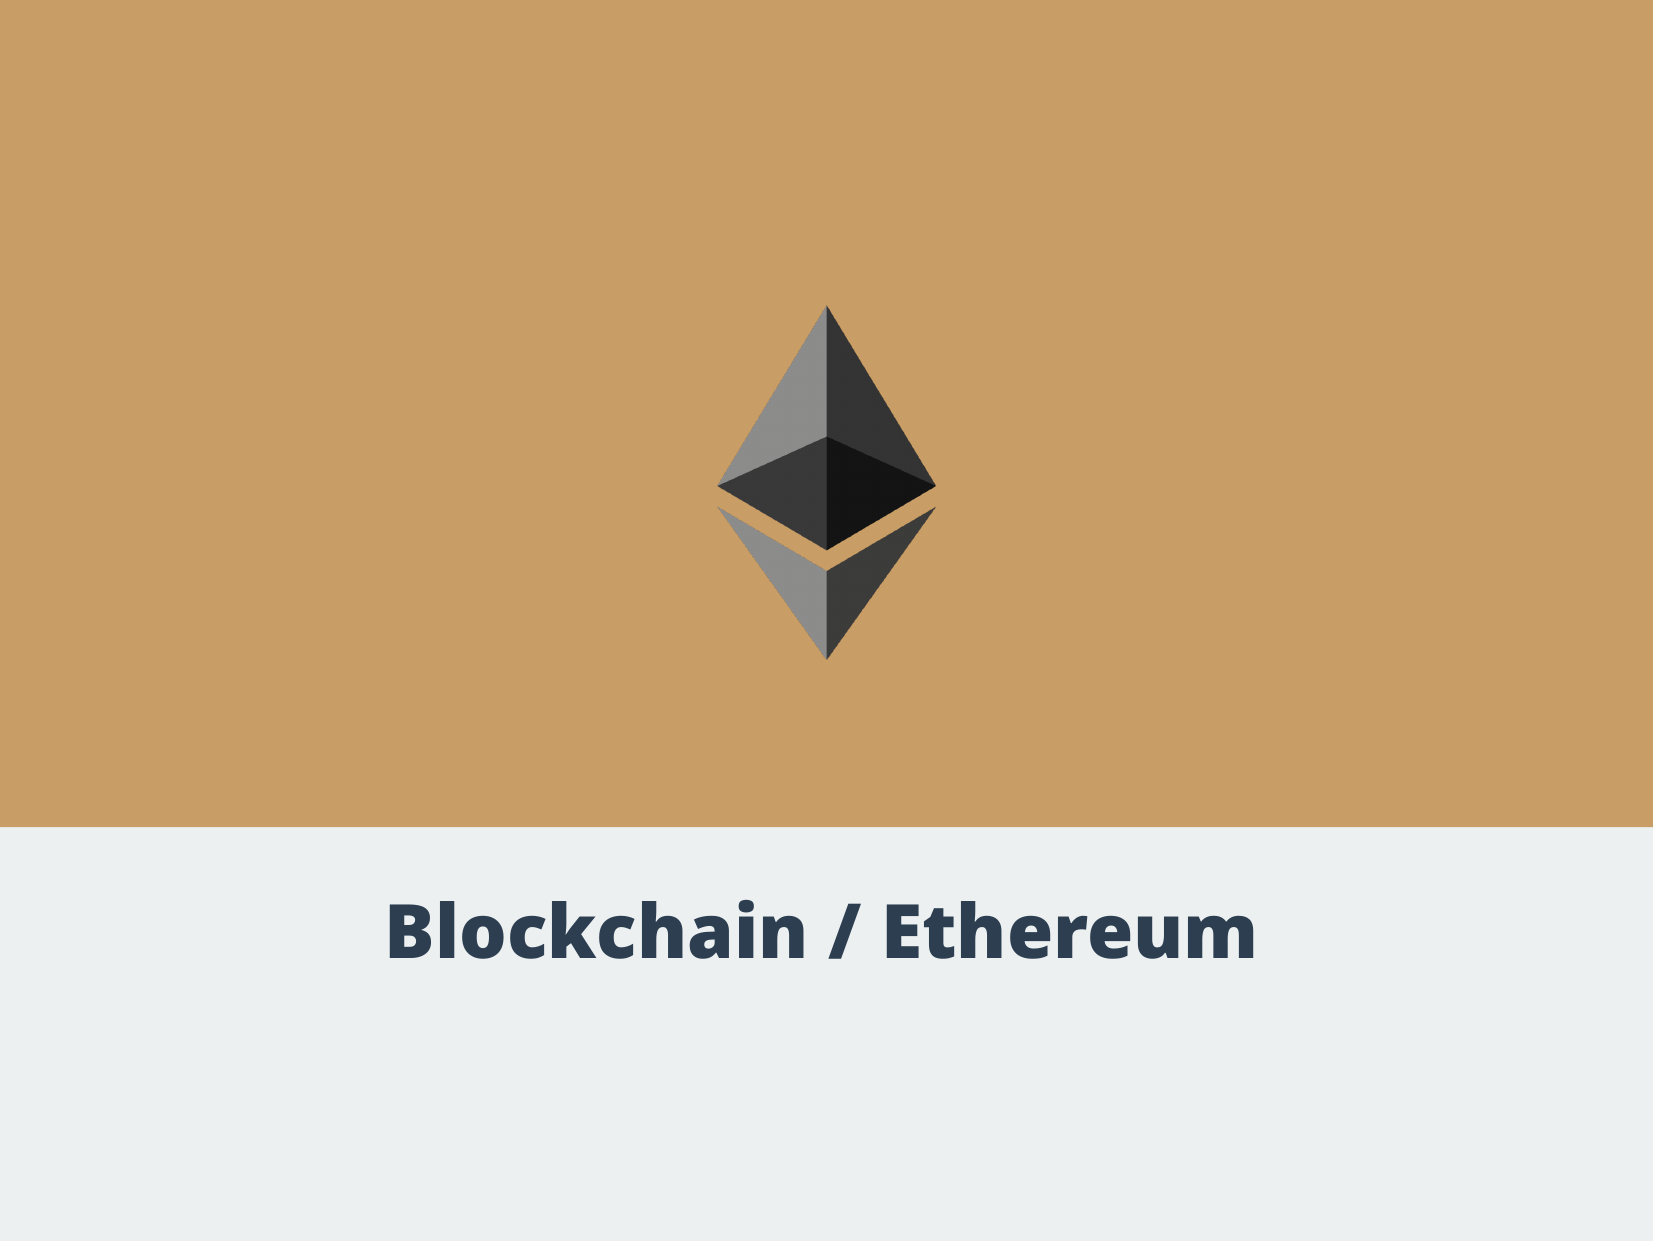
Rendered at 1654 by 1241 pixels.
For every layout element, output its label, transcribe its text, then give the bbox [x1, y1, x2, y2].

picture [717, 305, 936, 661]
title Blockchain / Ethereum [54, 825, 1590, 983]
